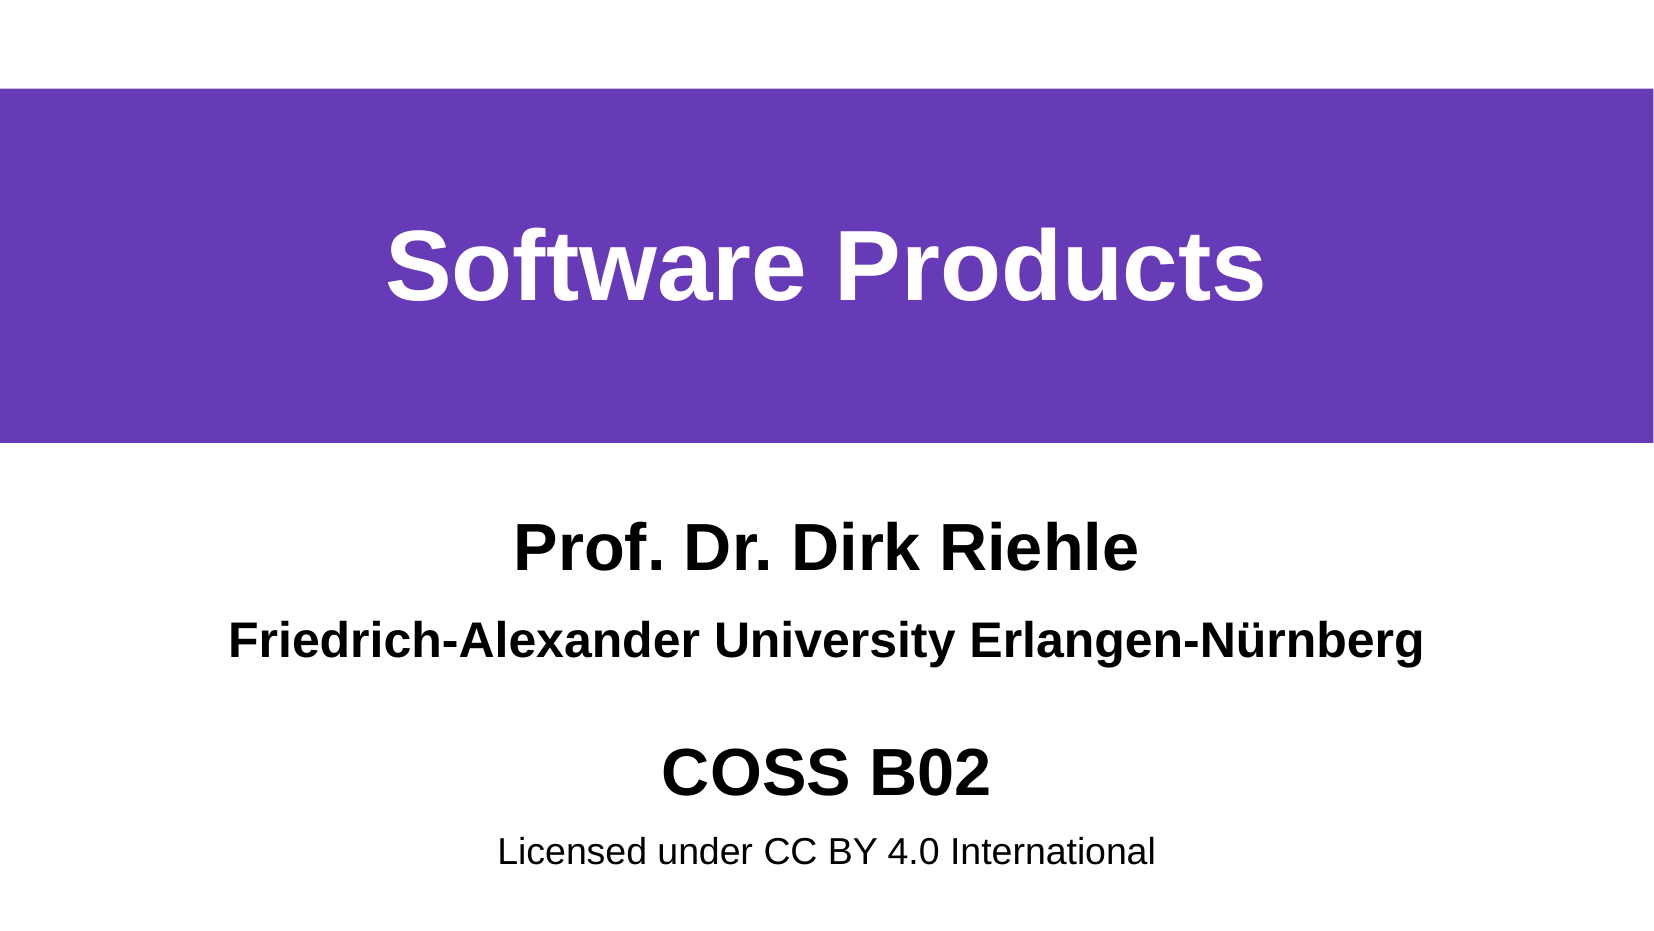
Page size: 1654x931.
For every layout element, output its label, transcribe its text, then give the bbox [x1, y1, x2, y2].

title Software Products [0, 88, 1654, 443]
subtitle Prof. Dr. Dirk Riehle Friedrich-Alexander University Erlangen-Nürnberg COSS B02 Licensed under CC BY 4.0 International [29, 472, 1625, 886]
